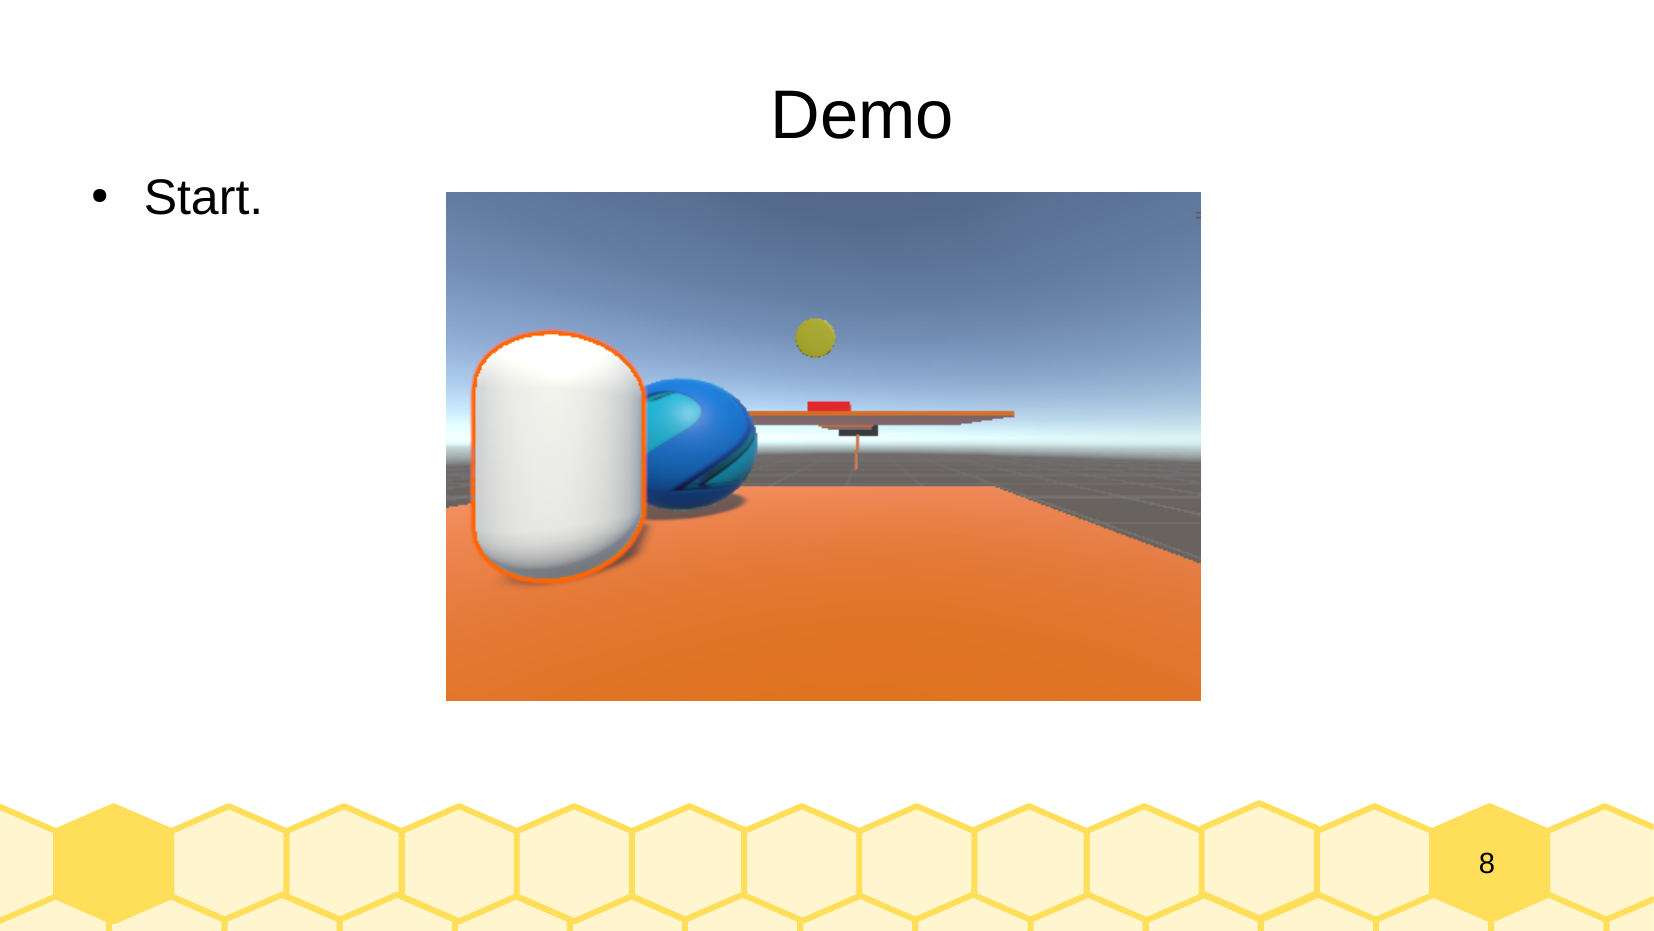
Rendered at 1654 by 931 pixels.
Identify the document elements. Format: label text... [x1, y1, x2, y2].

list Start. [73, 169, 1562, 709]
picture [446, 192, 1201, 701]
title Demo [82, 37, 1571, 193]
